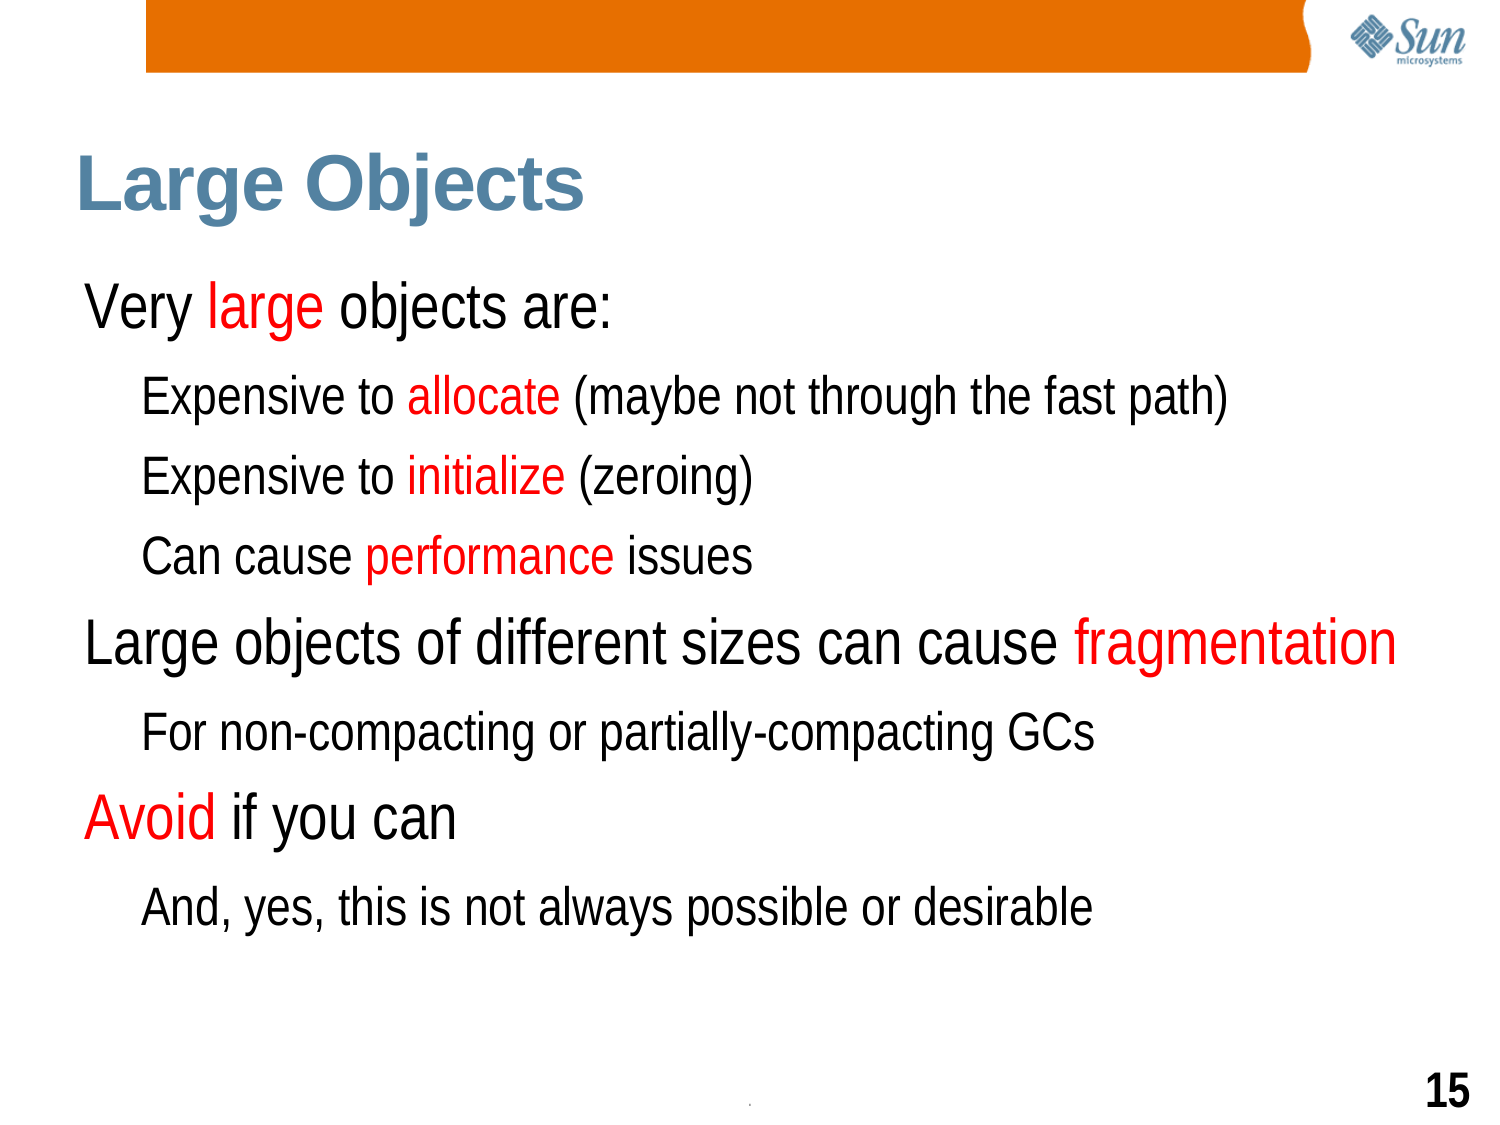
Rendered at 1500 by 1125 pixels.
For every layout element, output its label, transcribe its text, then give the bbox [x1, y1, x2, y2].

list Very large objects are: Expensive to allocate (maybe not through the fast path) Expensive to initialize (zeroing) Can cause performance issues Large objects of different sizes can cause fragmentation For non-compacting or partially-compacting GCs Avoid if you can And, yes, this is not always possible or desirable [64, 268, 1402, 1028]
picture [146, 0, 1500, 75]
title Large Objects [75, 146, 1438, 251]
